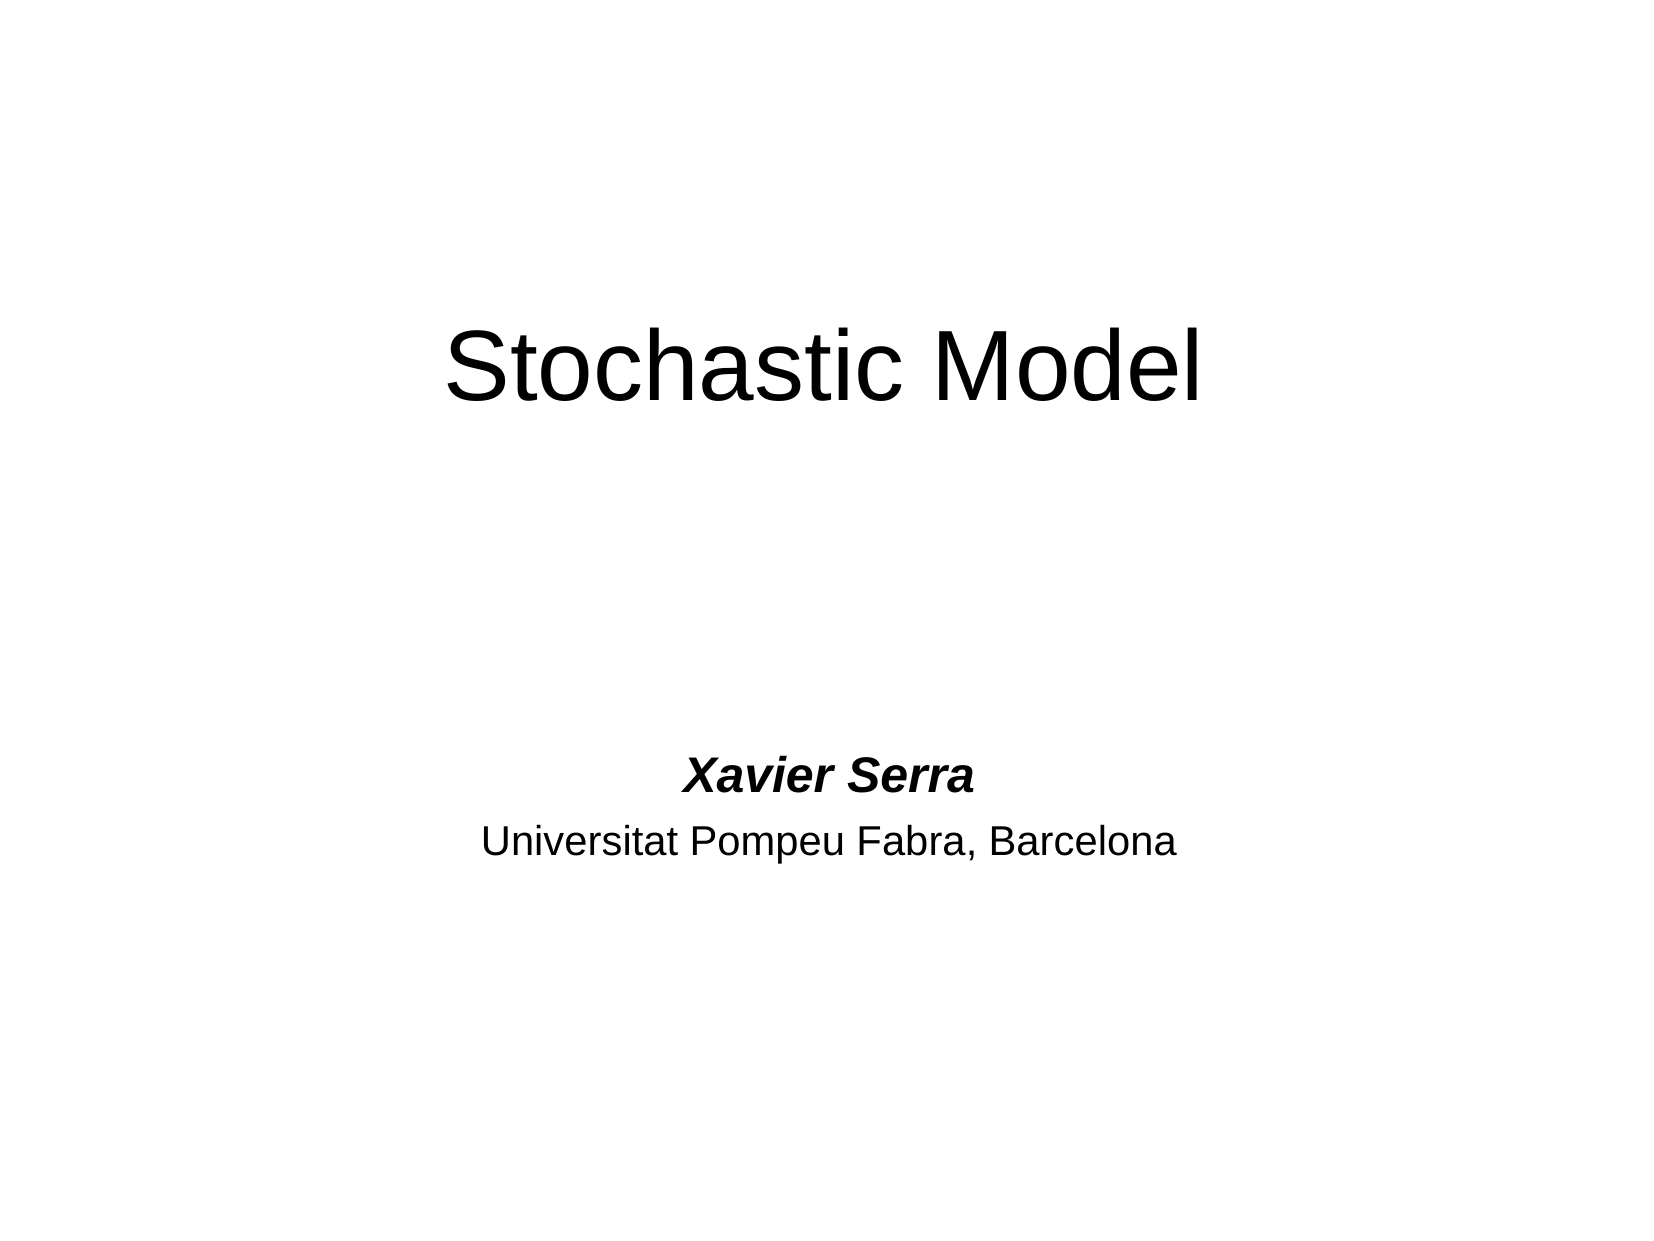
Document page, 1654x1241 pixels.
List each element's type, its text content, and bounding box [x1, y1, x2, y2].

text_box Xavier Serra Universitat Pompeu Fabra, Barcelona [372, 739, 1286, 933]
title Stochastic Model [139, 90, 1471, 631]
